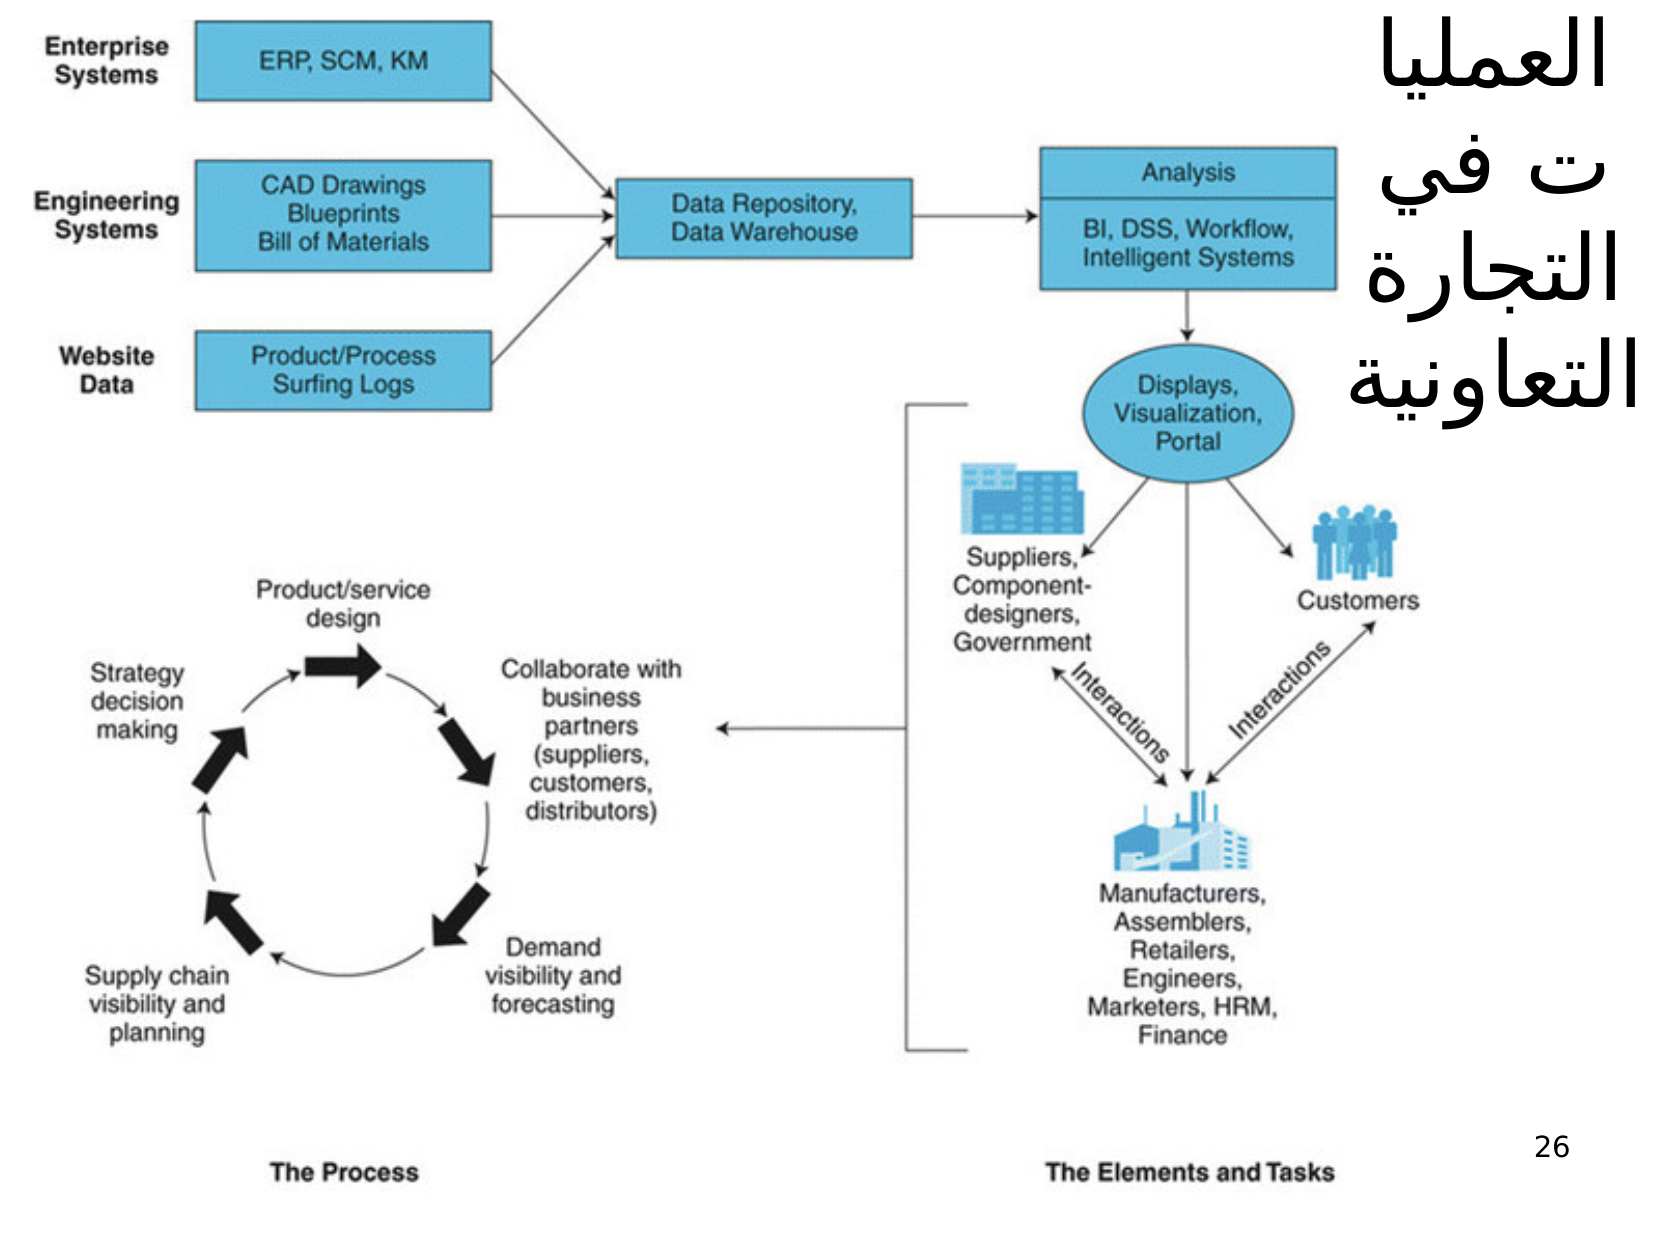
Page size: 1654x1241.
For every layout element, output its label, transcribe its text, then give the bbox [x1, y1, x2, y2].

picture [32, 19, 1424, 1193]
title العمليات في التجارة التعاونية [1334, 0, 1654, 438]
